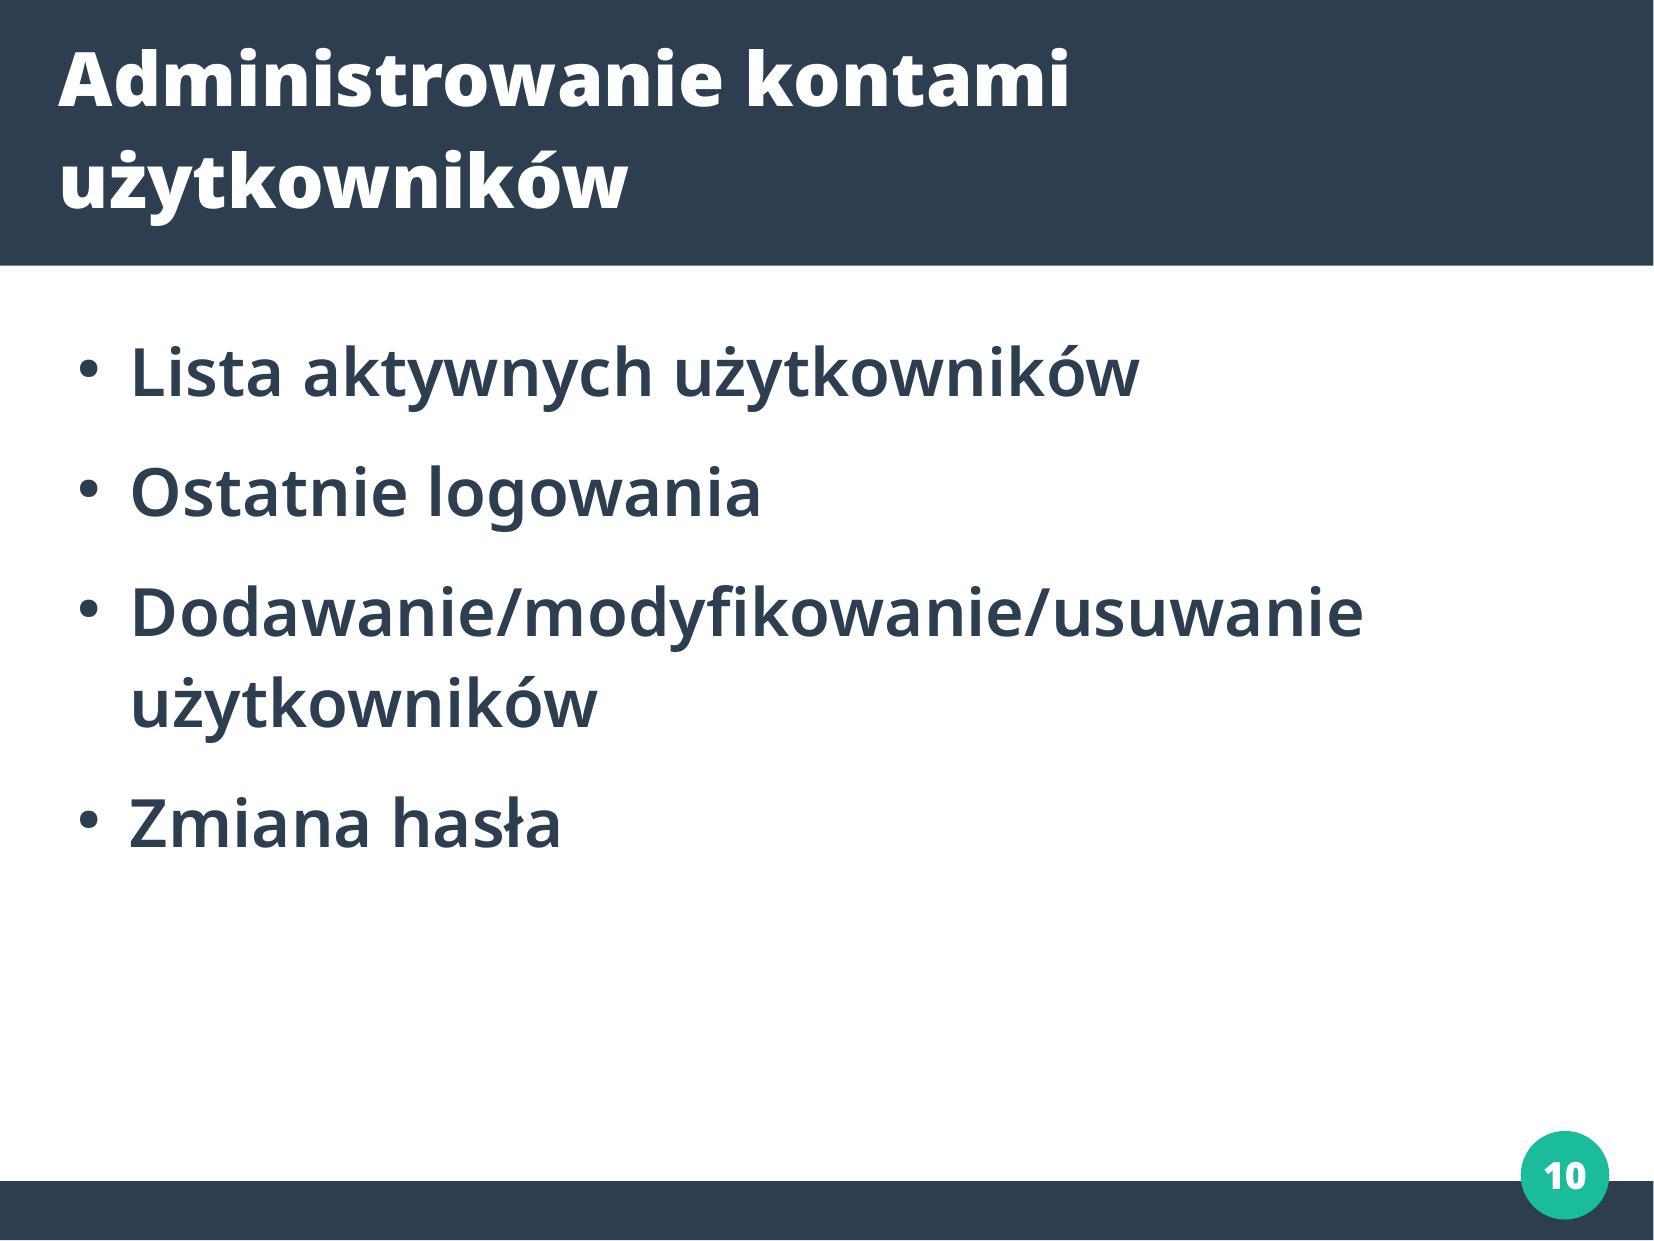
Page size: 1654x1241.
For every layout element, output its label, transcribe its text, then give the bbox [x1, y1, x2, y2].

title Administrowanie kontami użytkowników [59, 49, 1595, 207]
list Lista aktywnych użytkowników Ostatnie logowania Dodawanie/modyfikowanie/usuwanie użytkowników Zmiana hasła [59, 324, 1595, 1152]
